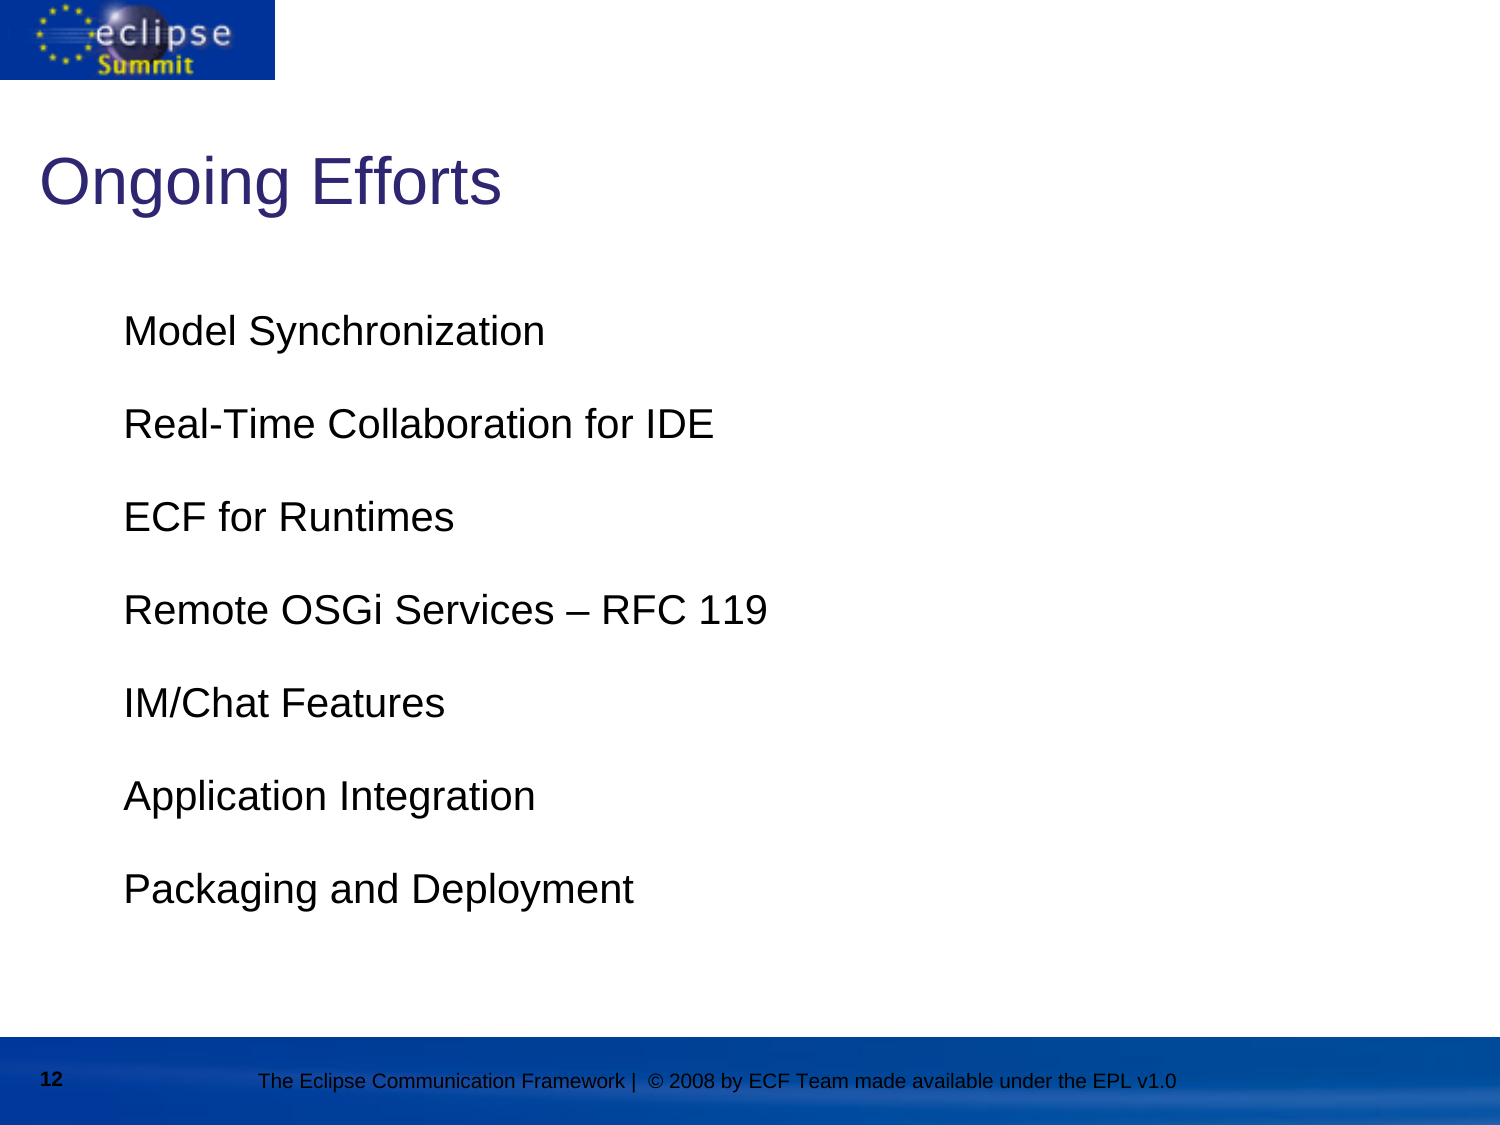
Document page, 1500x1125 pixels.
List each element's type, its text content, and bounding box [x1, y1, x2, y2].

picture [0, 0, 275, 80]
list Model Synchronization Real-Time Collaboration for IDE ECF for Runtimes Remote OSGi Services – RFC 119 IM/Chat Features Application Integration Packaging and Deployment [108, 299, 1378, 971]
title Ongoing Efforts [25, 142, 1378, 234]
picture [0, 1037, 1500, 1125]
